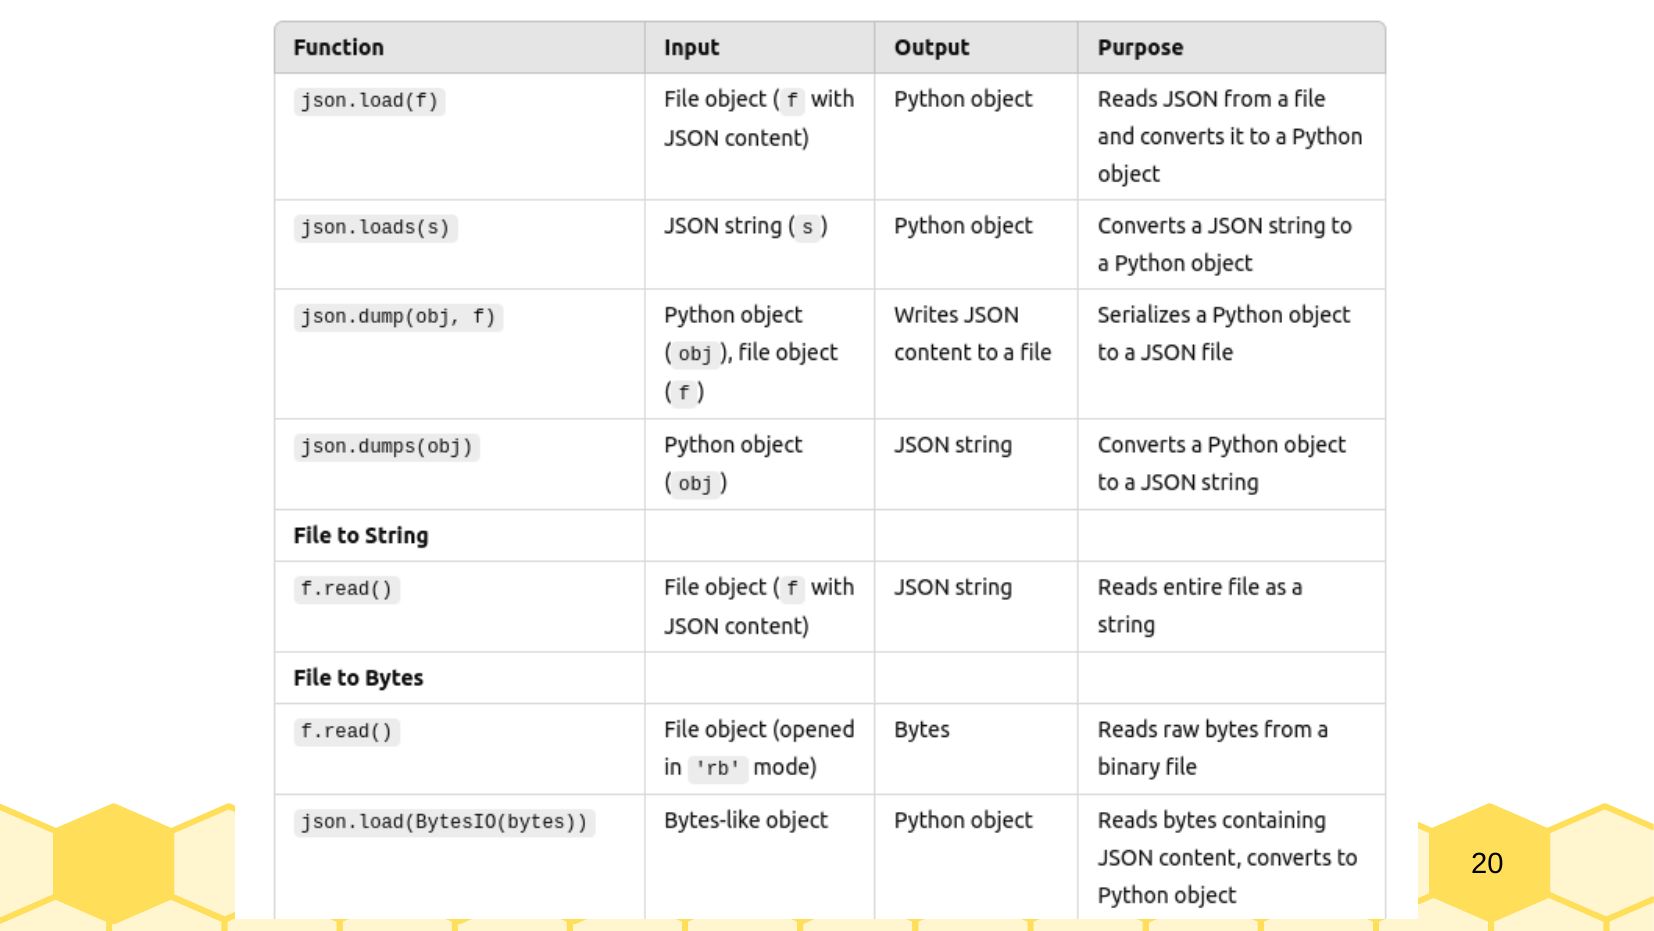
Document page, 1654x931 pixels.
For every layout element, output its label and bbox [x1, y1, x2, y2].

picture [235, 10, 1418, 919]
